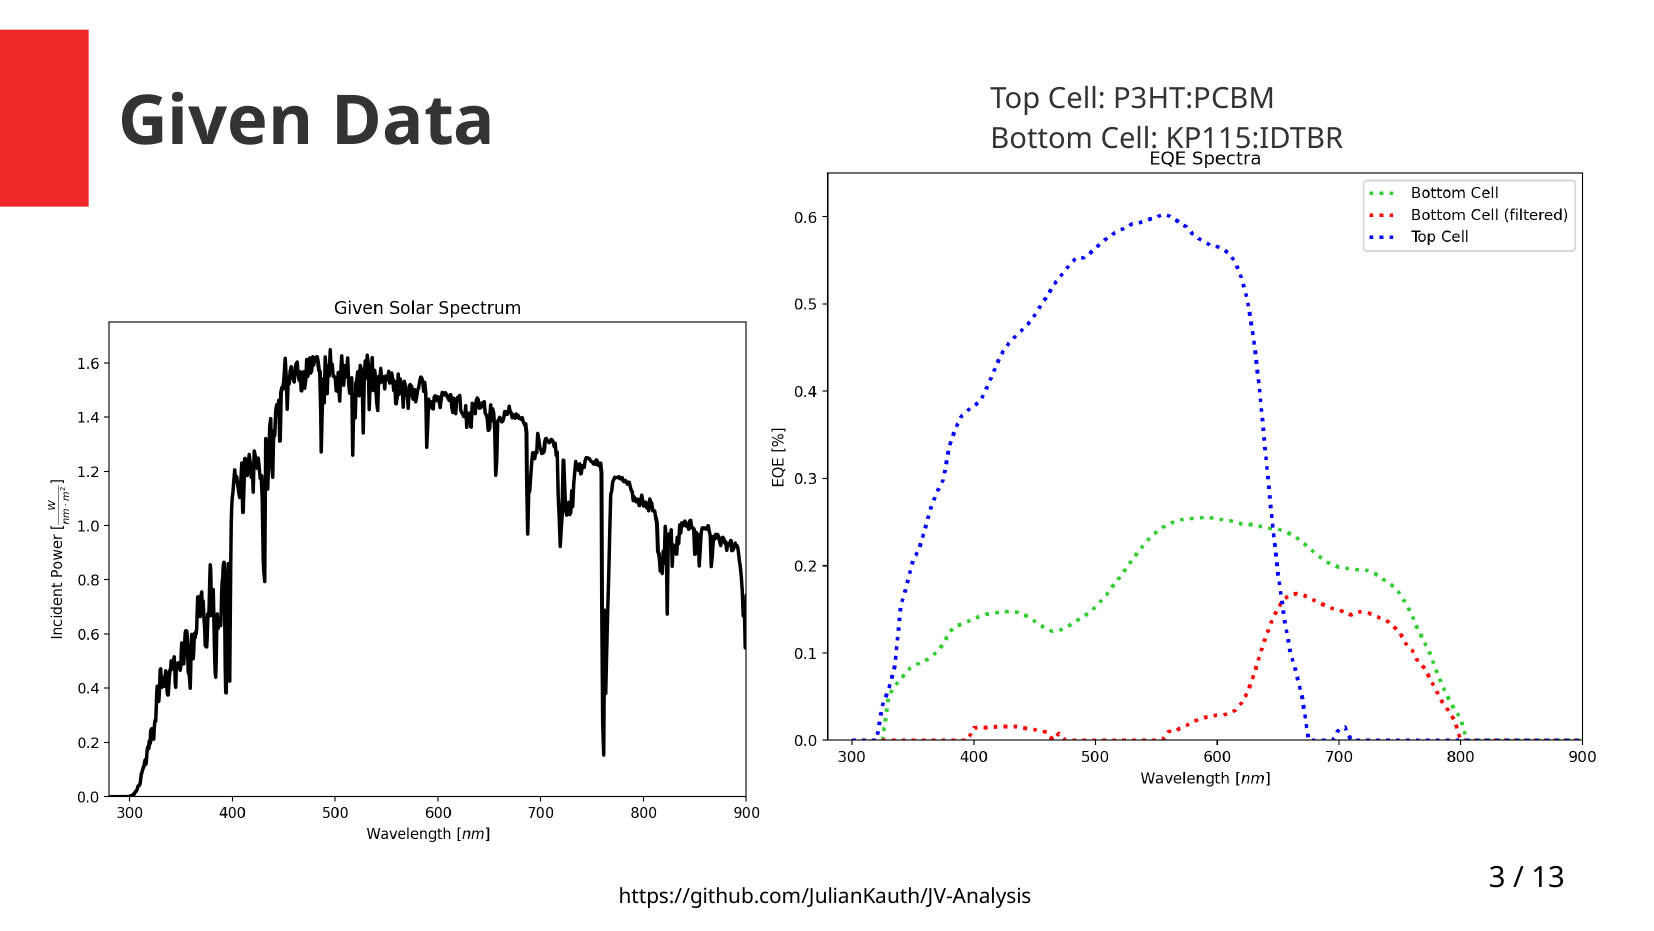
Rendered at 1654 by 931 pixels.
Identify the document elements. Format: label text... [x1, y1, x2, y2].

title Given Data [118, 29, 1595, 207]
list Top Cell: P3HT:PCBM Bottom Cell: KP115:IDTBR [919, 77, 1595, 253]
picture [37, 140, 1607, 853]
